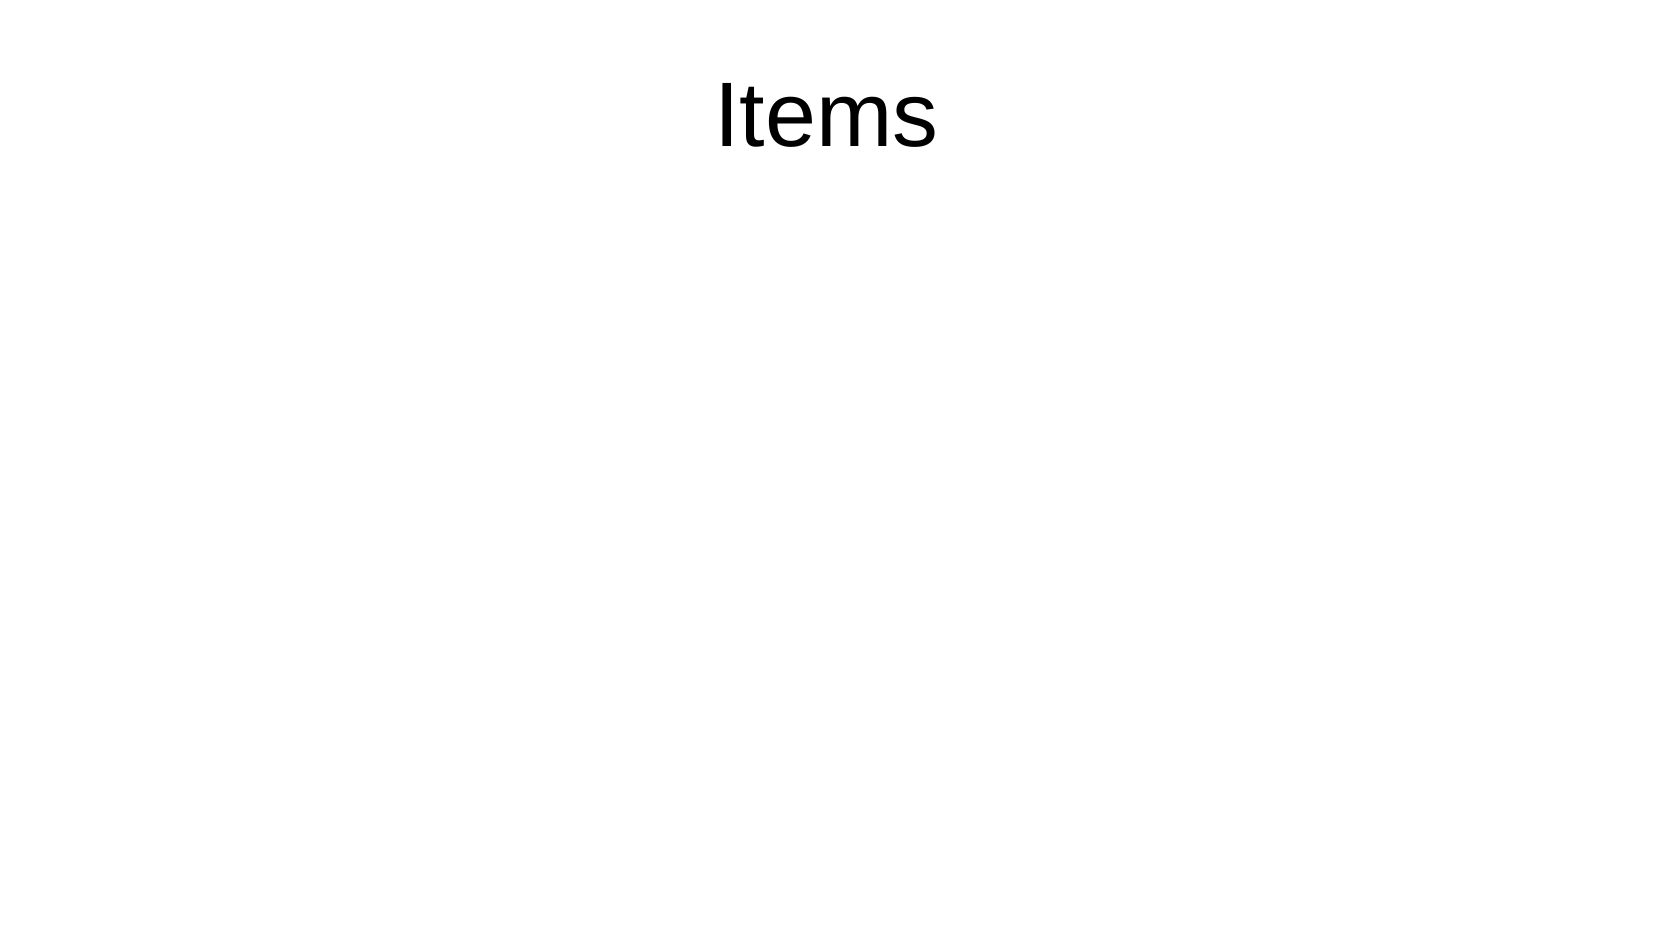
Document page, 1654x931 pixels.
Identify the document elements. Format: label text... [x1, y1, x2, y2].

title Items [82, 37, 1571, 193]
